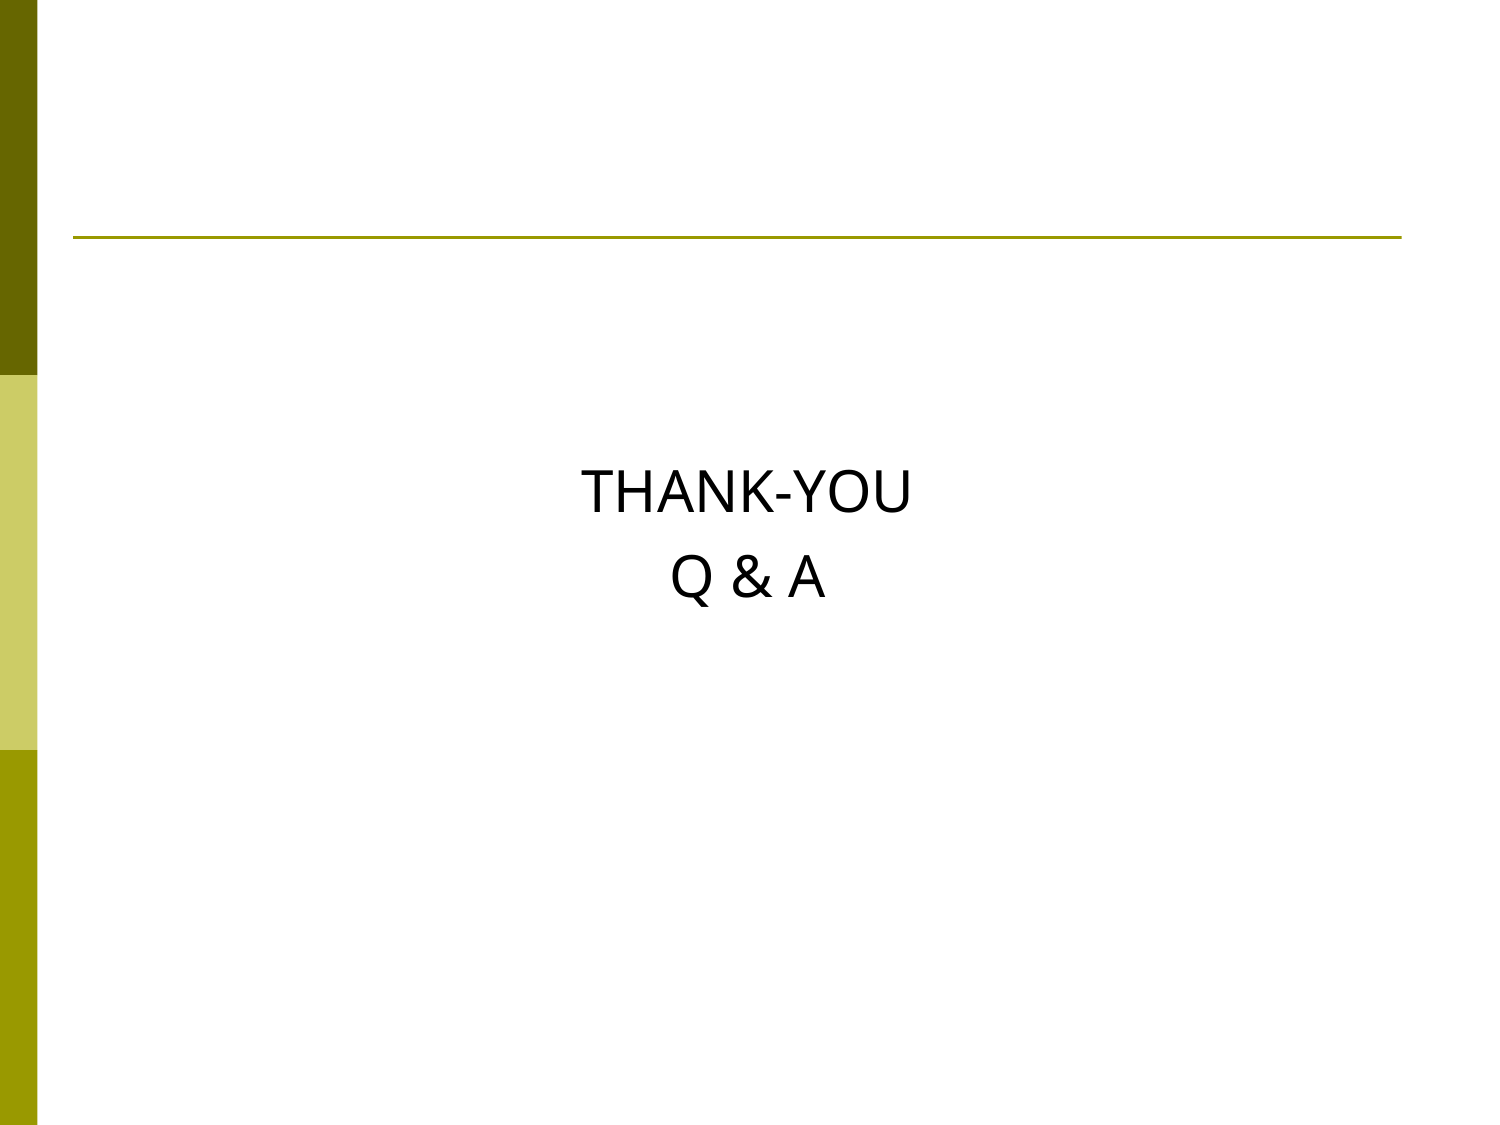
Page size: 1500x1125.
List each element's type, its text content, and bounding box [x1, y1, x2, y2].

list THANK-YOU Q & A [212, 447, 1284, 1004]
